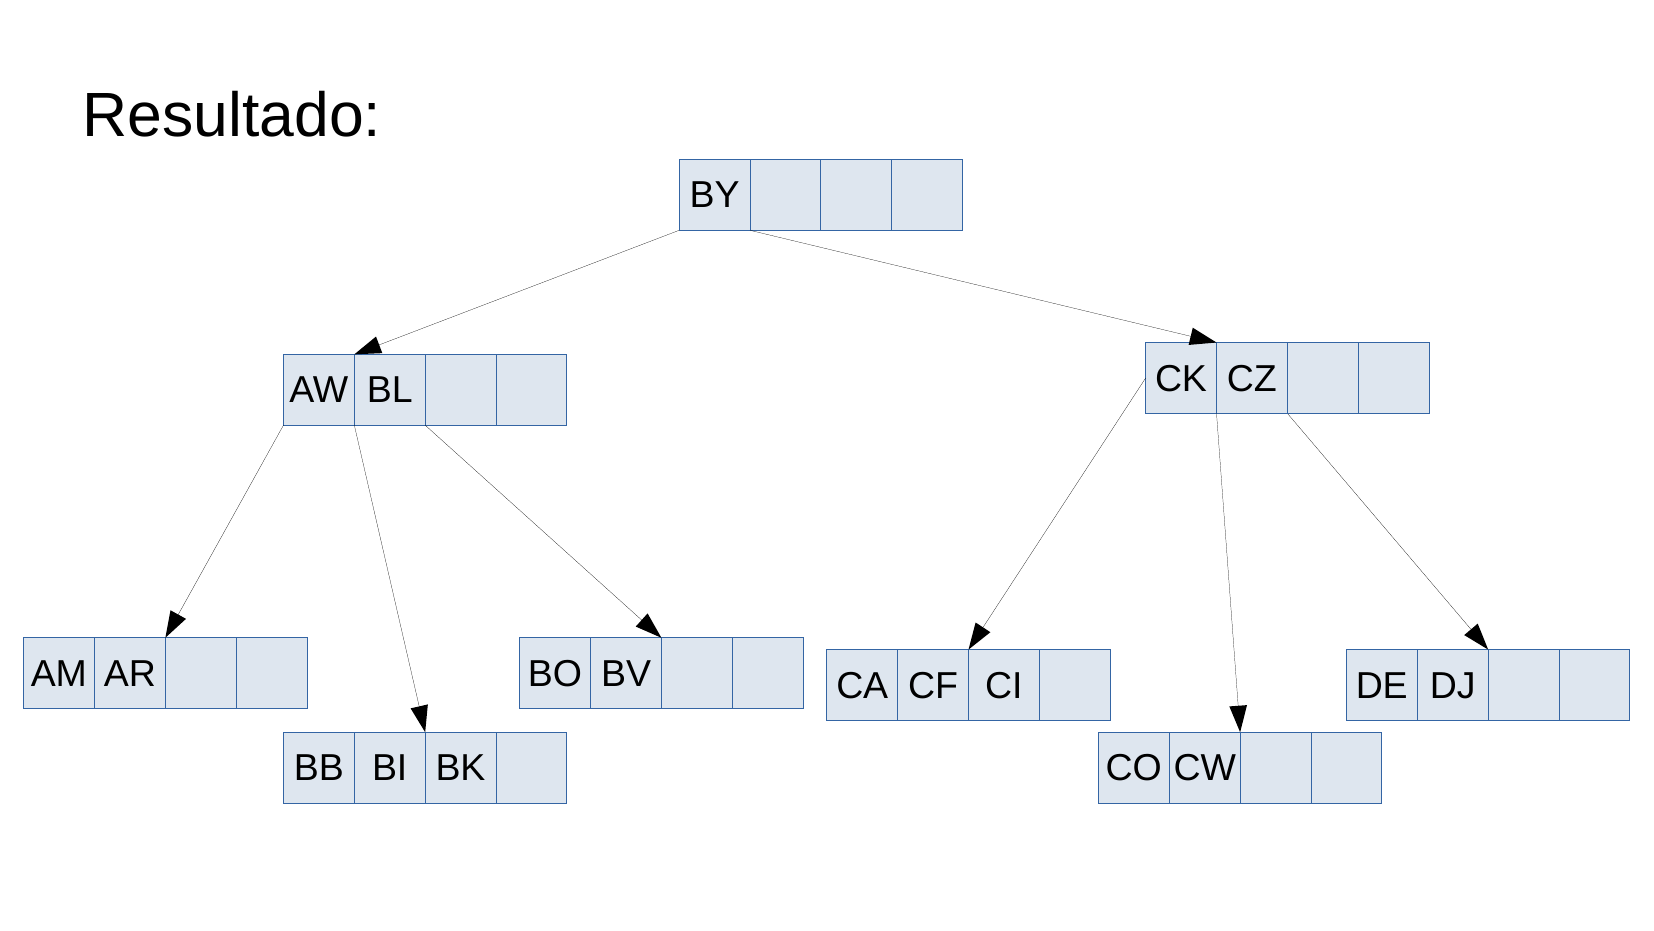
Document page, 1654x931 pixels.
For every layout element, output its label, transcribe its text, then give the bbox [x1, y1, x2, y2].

text_box [661, 637, 804, 709]
text_box [750, 159, 963, 231]
text_box CZ [1216, 342, 1287, 414]
text_box AR [94, 637, 165, 709]
text_box CA [826, 649, 897, 721]
text_box [1287, 342, 1430, 414]
text_box CF [897, 649, 968, 721]
text_box BK [425, 732, 496, 804]
text_box AW [283, 354, 354, 426]
text_box DE [1346, 649, 1417, 721]
text_box CK [1145, 342, 1216, 414]
title Resultado: [82, 37, 1571, 193]
text_box BY [679, 159, 750, 231]
text_box [1488, 649, 1630, 721]
text_box AM [23, 637, 94, 709]
text_box BB [283, 732, 354, 804]
text_box BL [354, 354, 425, 426]
text_box DJ [1417, 649, 1488, 721]
text_box CO [1098, 732, 1169, 804]
text_box [1039, 649, 1111, 721]
text_box BI [354, 732, 425, 804]
text_box [165, 637, 308, 709]
text_box BV [590, 637, 661, 709]
text_box [1240, 732, 1382, 804]
text_box CI [968, 649, 1039, 721]
text_box [425, 354, 567, 426]
text_box [496, 732, 567, 804]
text_box CW [1169, 732, 1240, 804]
text_box BO [519, 637, 590, 709]
